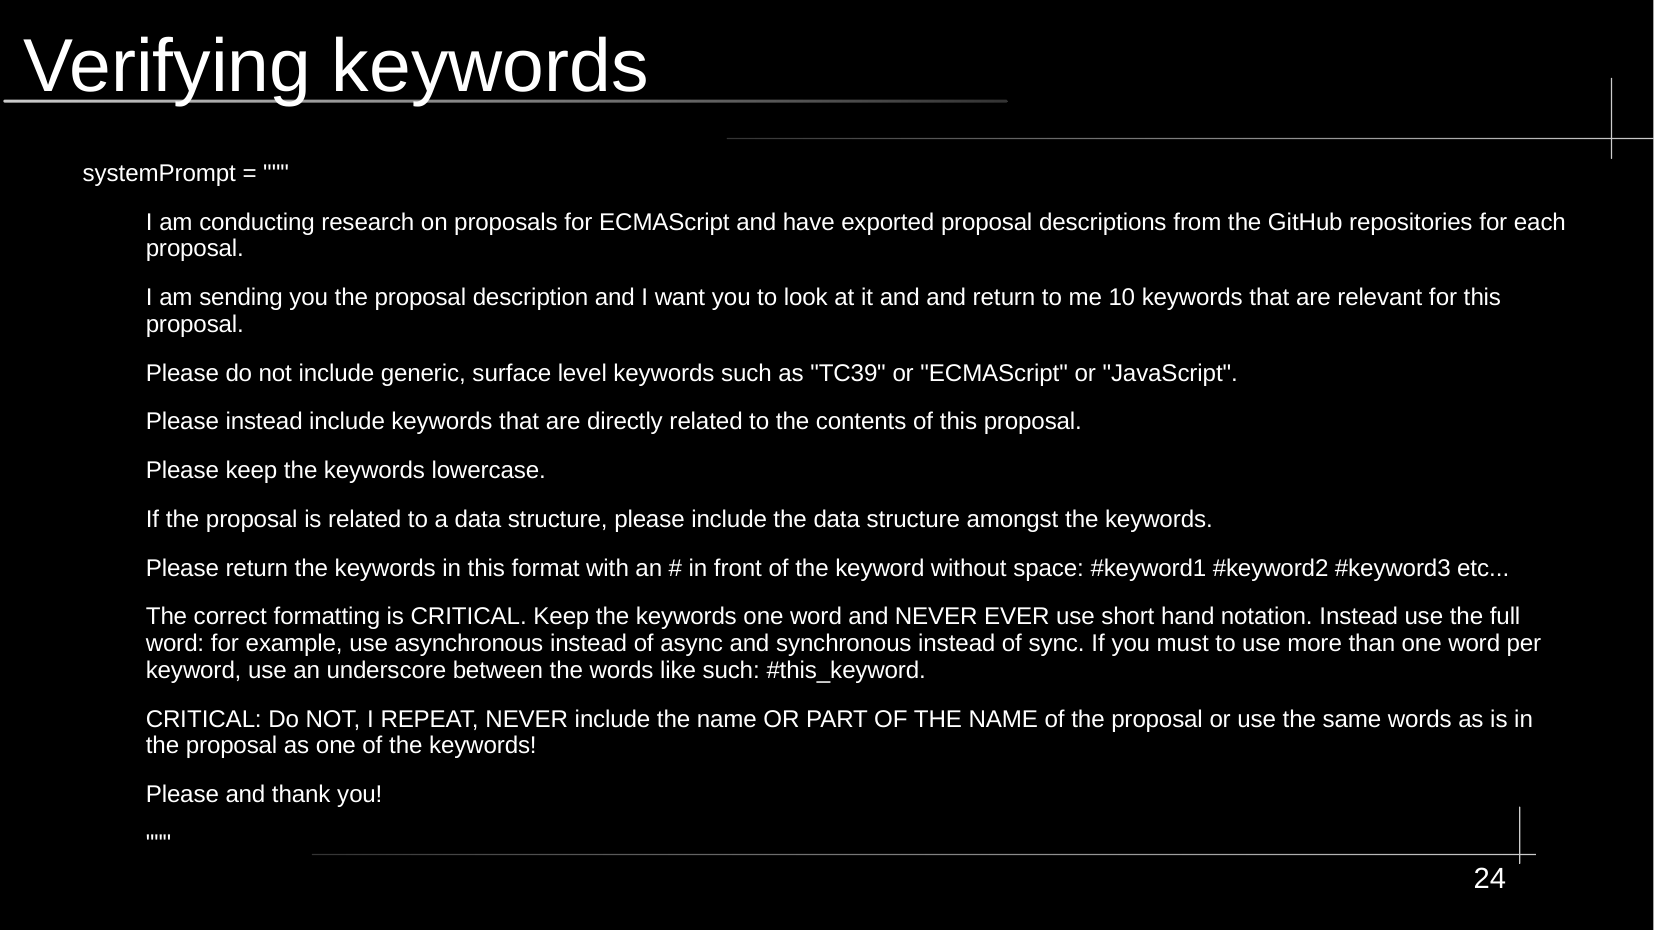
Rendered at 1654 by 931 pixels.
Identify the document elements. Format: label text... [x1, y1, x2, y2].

list systemPrompt = """ I am conducting research on proposals for ECMAScript and have exported proposal descriptions from the GitHub repositories for each proposal. I am sending you the proposal description and I want you to look at it and and return to me 10 keywords that are relevant for this proposal. Please do not include generic, surface level keywords such as "TC39" or "ECMAScript" or "JavaScript". Please instead include keywords that are directly related to the contents of this proposal. Please keep the keywords lowercase. If the proposal is related to a data structure, please include the data structure amongst the keywords. Please return the keywords in this format with an # in front of the keyword without space: #keyword1 #keyword2 #keyword3 etc... The correct formatting is CRITICAL. Keep the keywords one word and NEVER EVER use short hand notation. Instead use the full word: for example, use asynchronous instead of async and synchronous instead of sync. If you must to use more than one word per keyword, use an underscore between the words like such: #this_keyword. CRITICAL: Do NOT, I REPEAT, NEVER include the name OR PART OF THE NAME of the proposal or use the same words as is in the proposal as one of the keywords! Please and thank you! """ [82, 159, 1571, 869]
title Verifying keywords [23, 11, 1589, 119]
